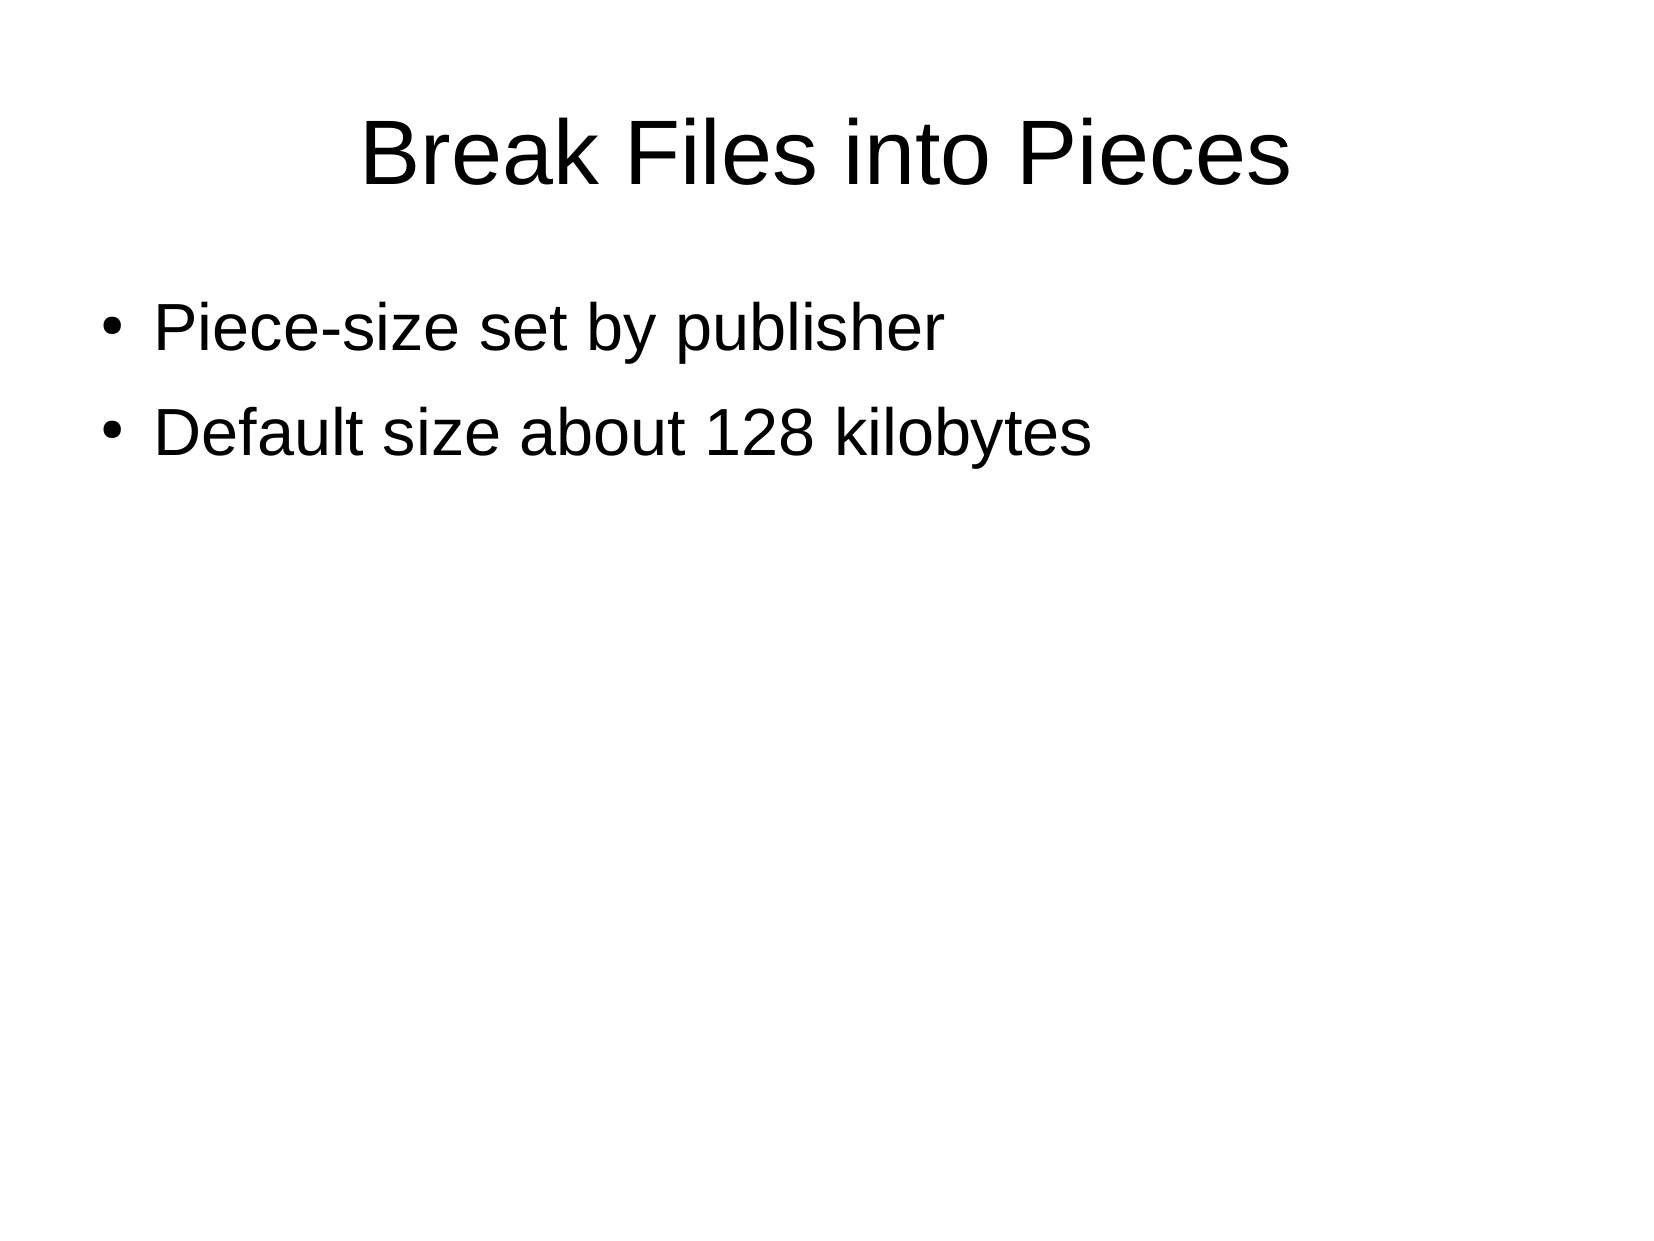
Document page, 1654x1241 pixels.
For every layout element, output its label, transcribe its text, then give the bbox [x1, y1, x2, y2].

title Break Files into Pieces [82, 56, 1571, 250]
list Piece-size set by publisher Default size about 128 kilobytes [82, 290, 1571, 1094]
